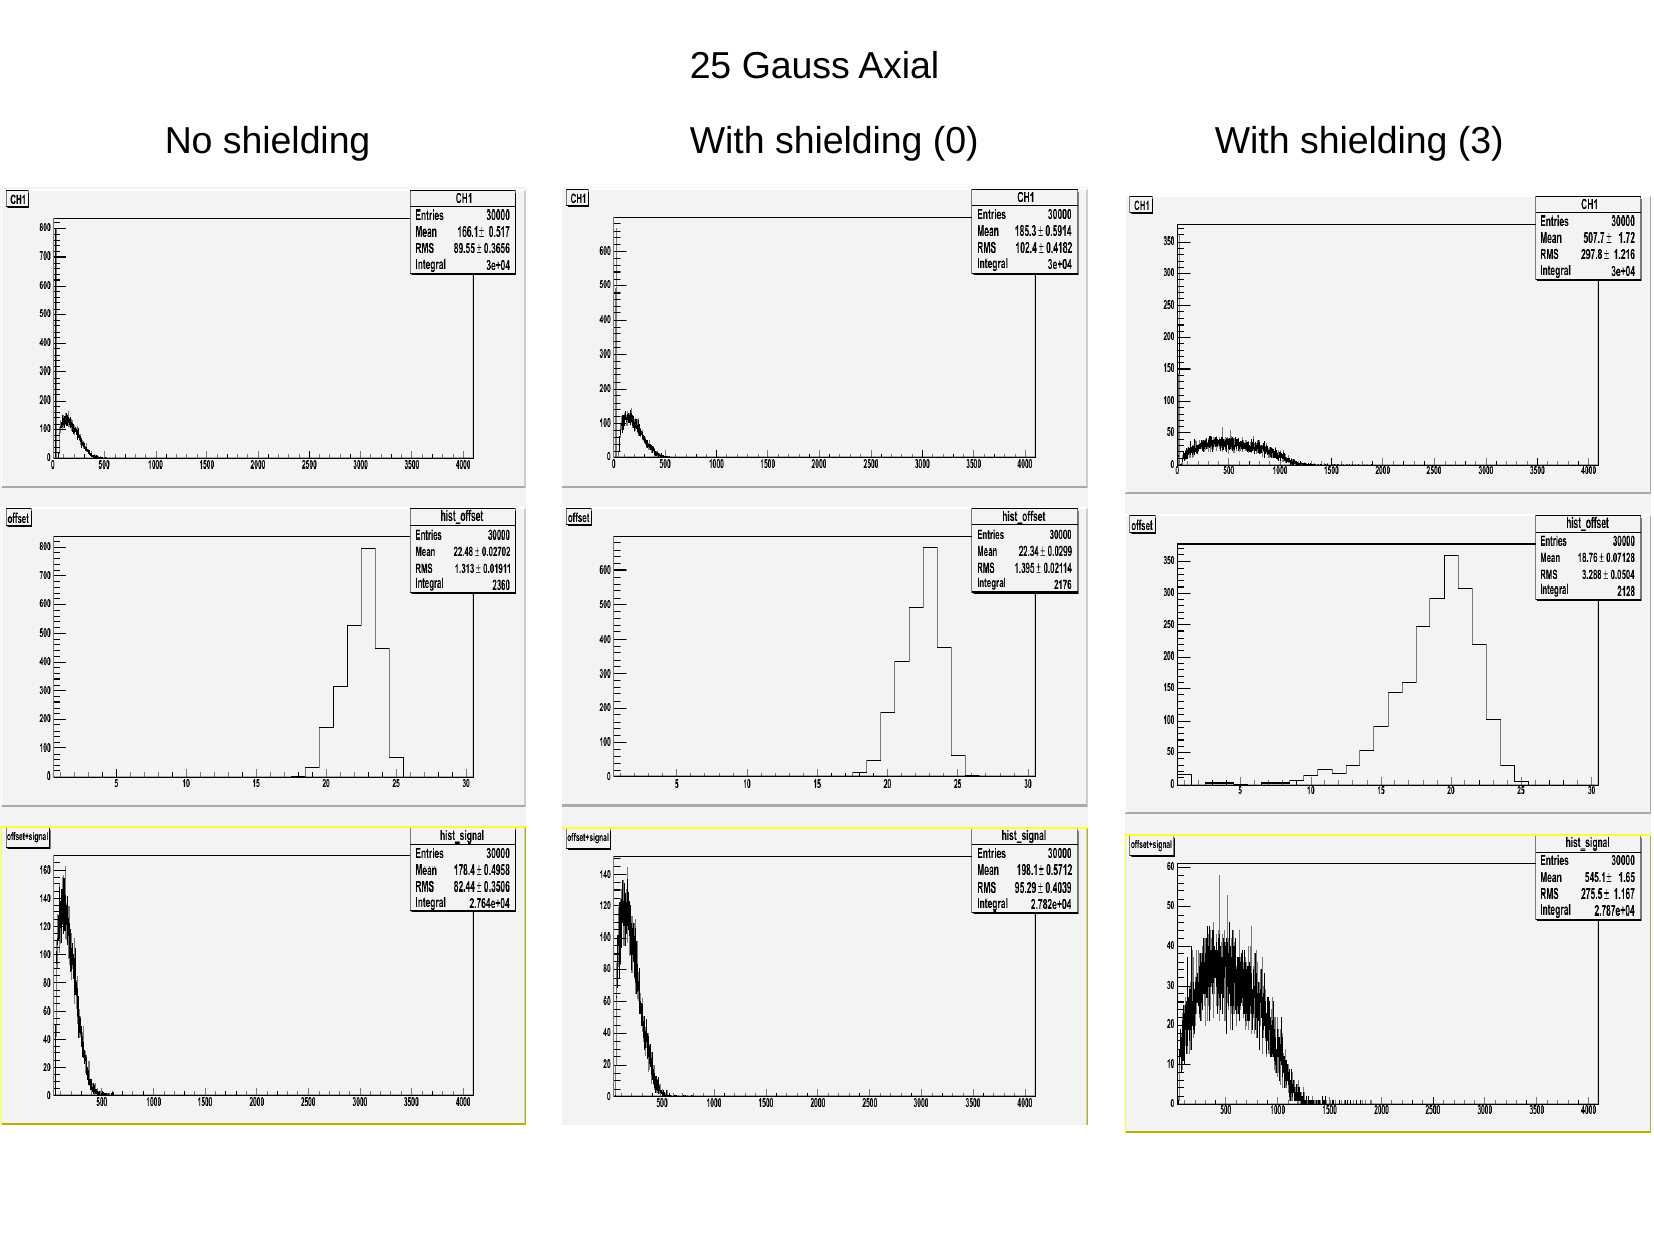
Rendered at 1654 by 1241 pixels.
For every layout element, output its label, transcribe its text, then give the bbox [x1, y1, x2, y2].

text_box 25 Gauss Axial [675, 37, 1126, 95]
text_box With shielding (3) [1200, 112, 1538, 170]
picture [562, 187, 1088, 1126]
picture [0, 187, 526, 1126]
picture [1125, 195, 1651, 1133]
text_box With shielding (0) [675, 112, 1013, 170]
text_box No shielding [150, 112, 488, 170]
